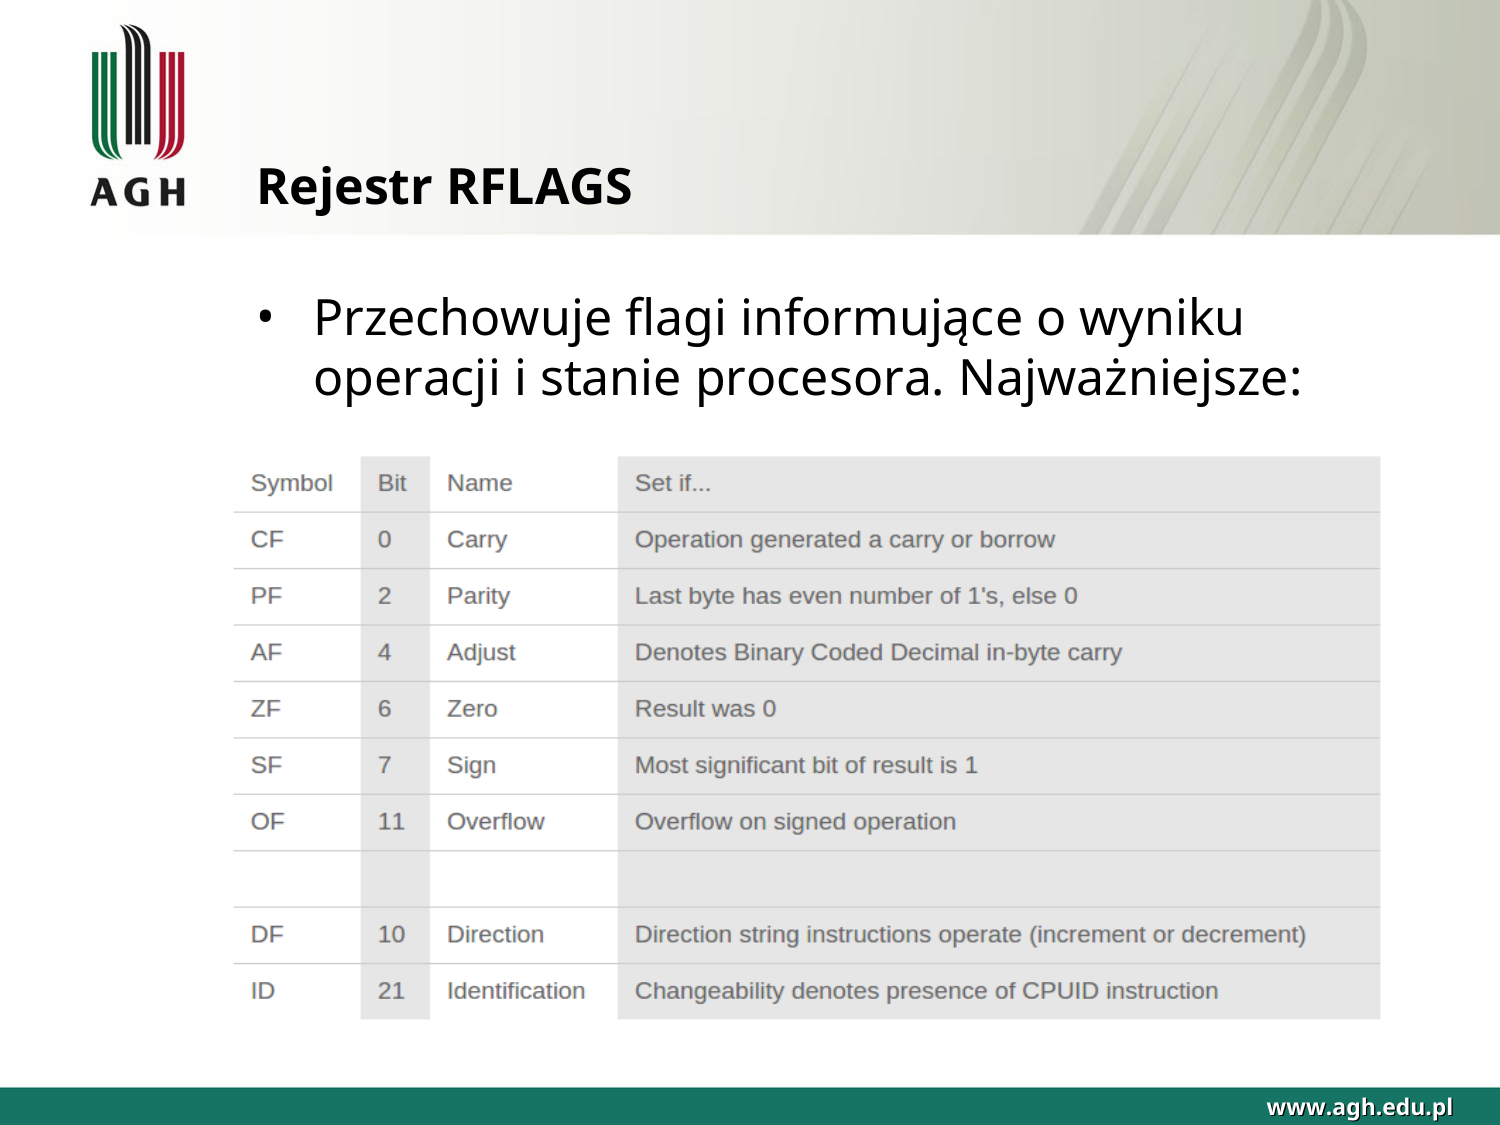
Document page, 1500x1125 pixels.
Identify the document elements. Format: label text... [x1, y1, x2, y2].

list Przechowuje flagi informujące o wyniku operacji i stanie procesora. Najważniejsze: [242, 277, 1425, 969]
text_box www.agh.edu.pl [1251, 1084, 1500, 1125]
title Rejestr RFLAGS [242, 129, 1436, 241]
picture [0, 0, 1500, 1125]
